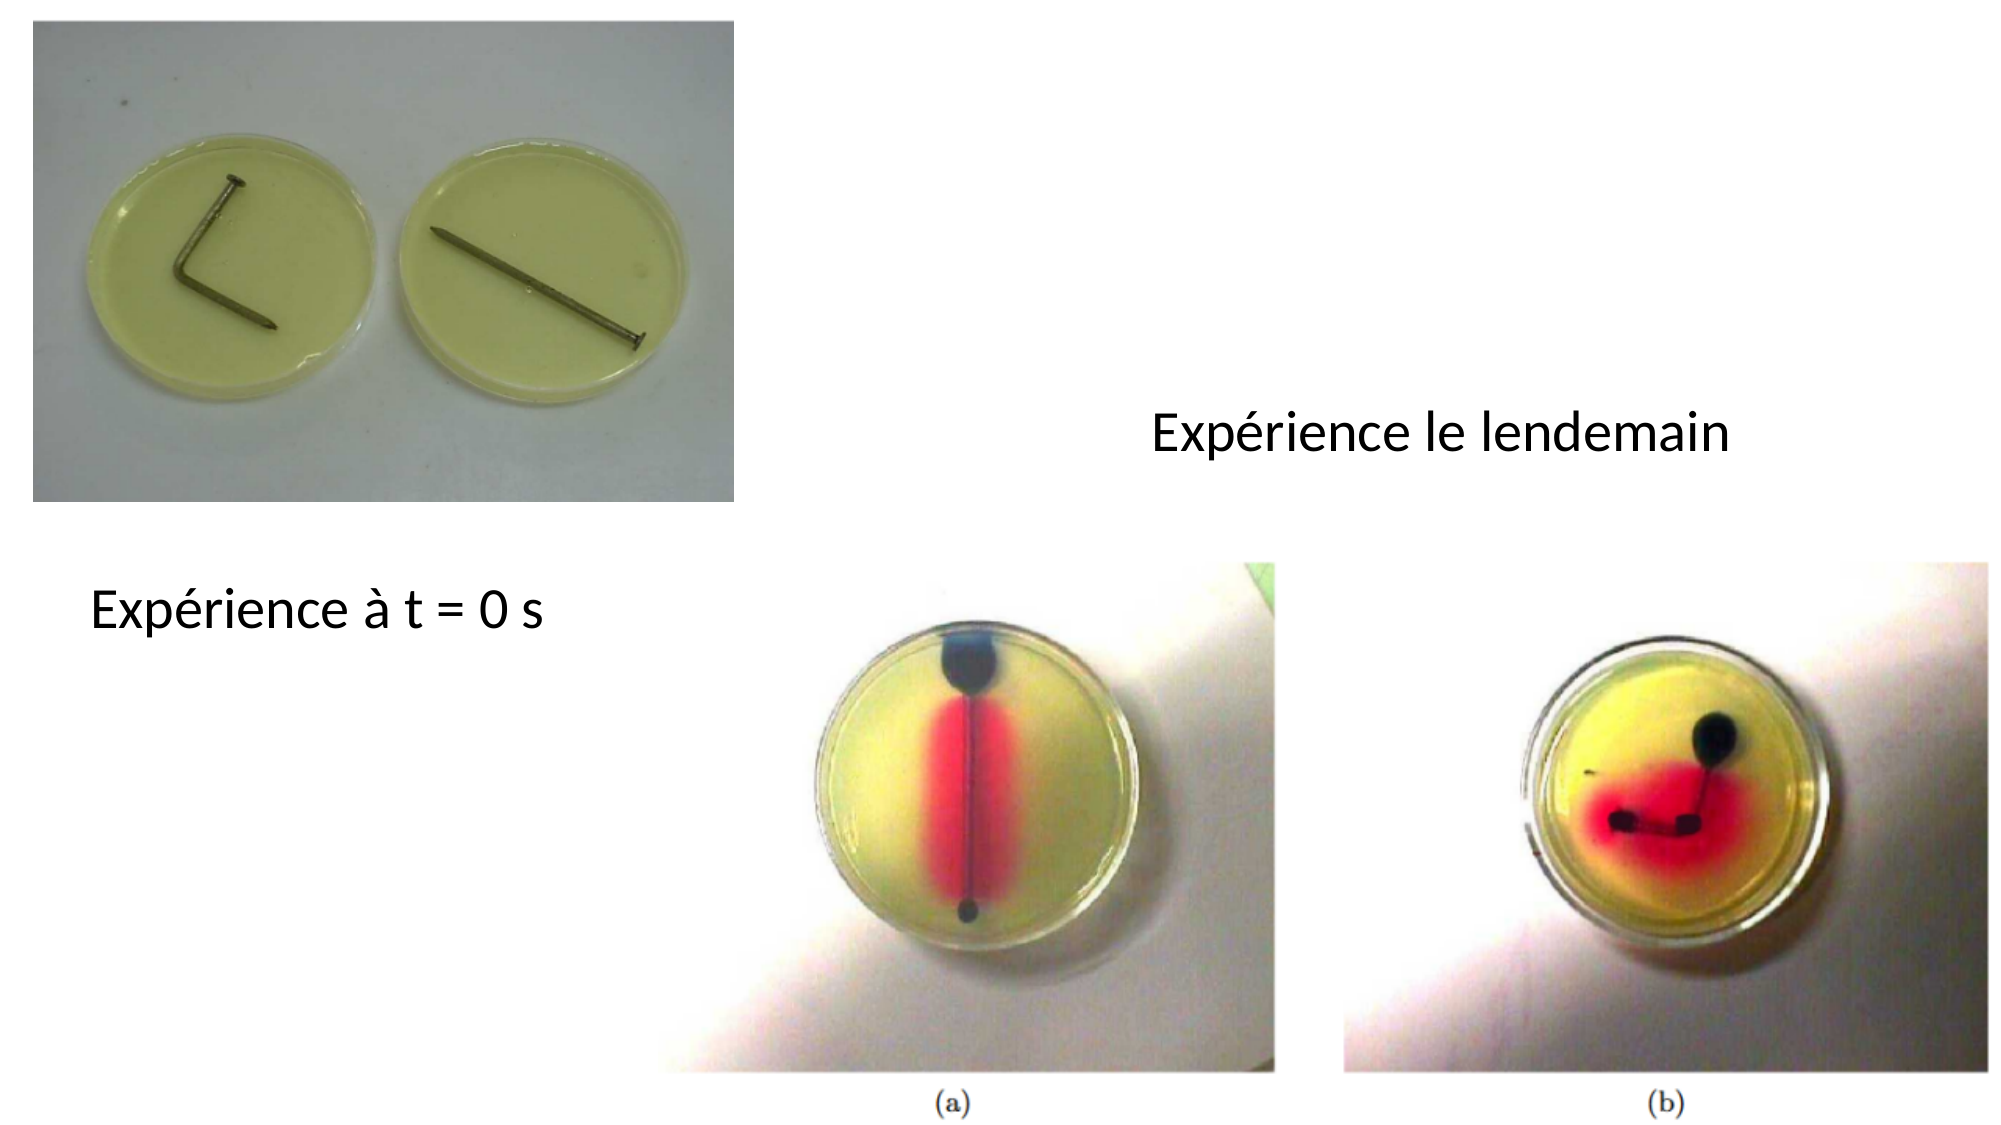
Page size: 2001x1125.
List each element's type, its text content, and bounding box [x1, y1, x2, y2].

picture [658, 526, 2000, 1125]
text_box Expérience le lendemain [1136, 385, 1785, 471]
text_box Expérience à t = 0 s [74, 563, 569, 649]
picture [33, 19, 734, 502]
